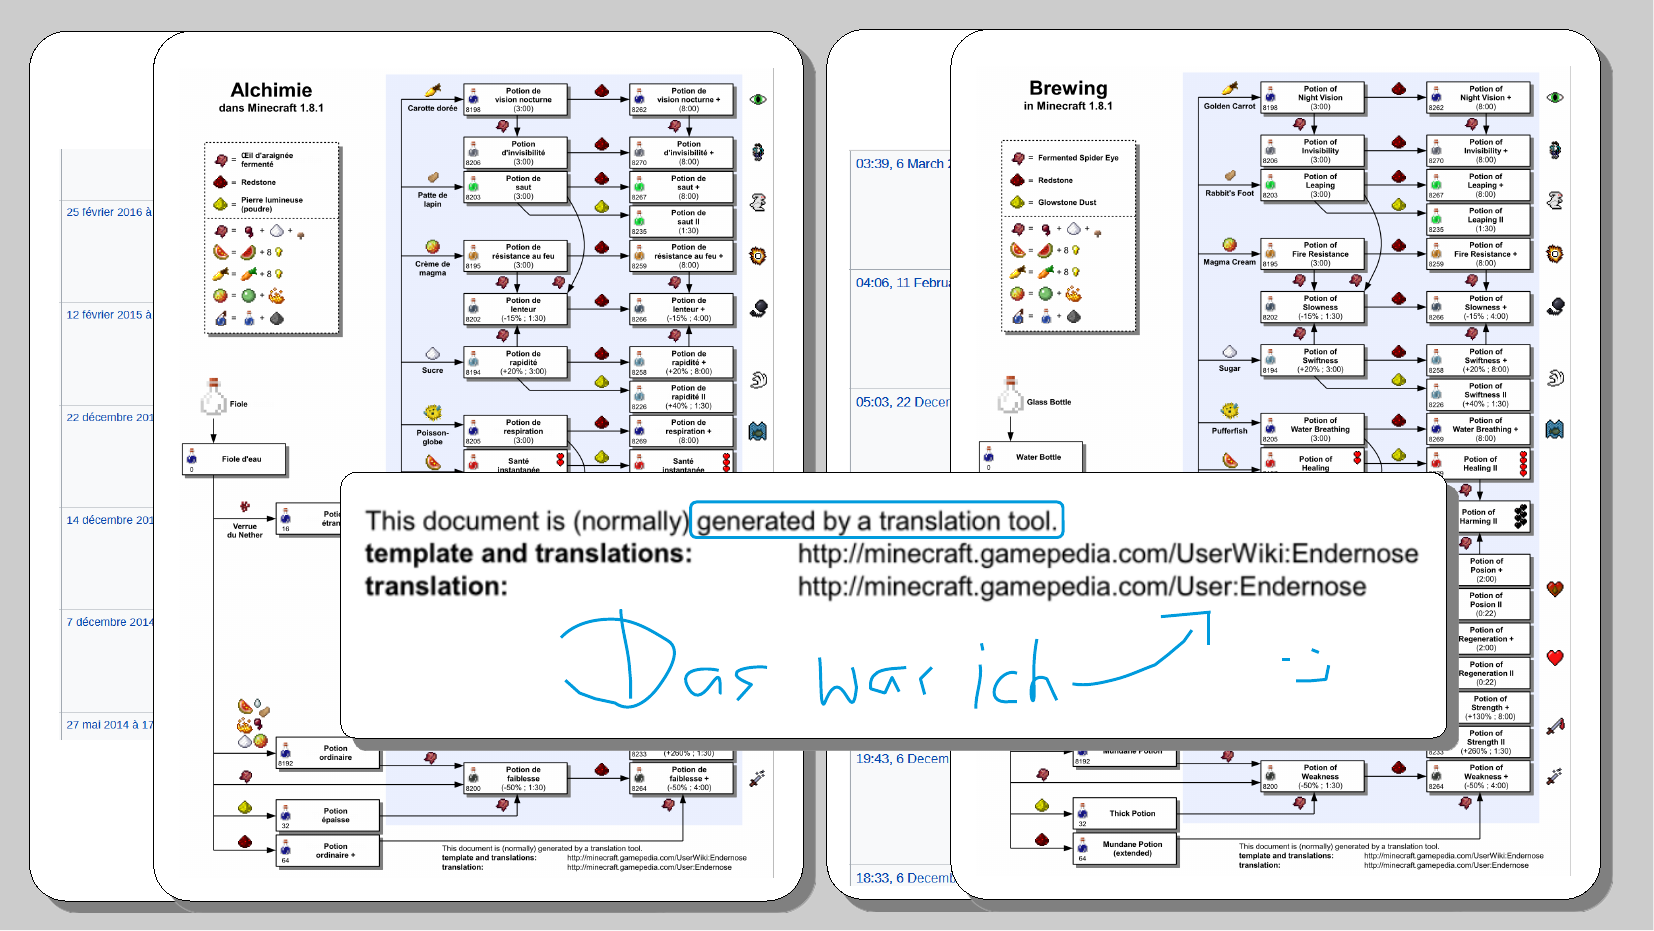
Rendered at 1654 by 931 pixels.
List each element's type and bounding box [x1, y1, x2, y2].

picture [849, 149, 950, 472]
picture [976, 66, 1571, 876]
text_box [29, 29, 1601, 902]
picture [59, 149, 153, 740]
picture [360, 502, 1428, 606]
picture [849, 739, 958, 886]
picture [179, 68, 774, 878]
picture [693, 504, 1061, 535]
